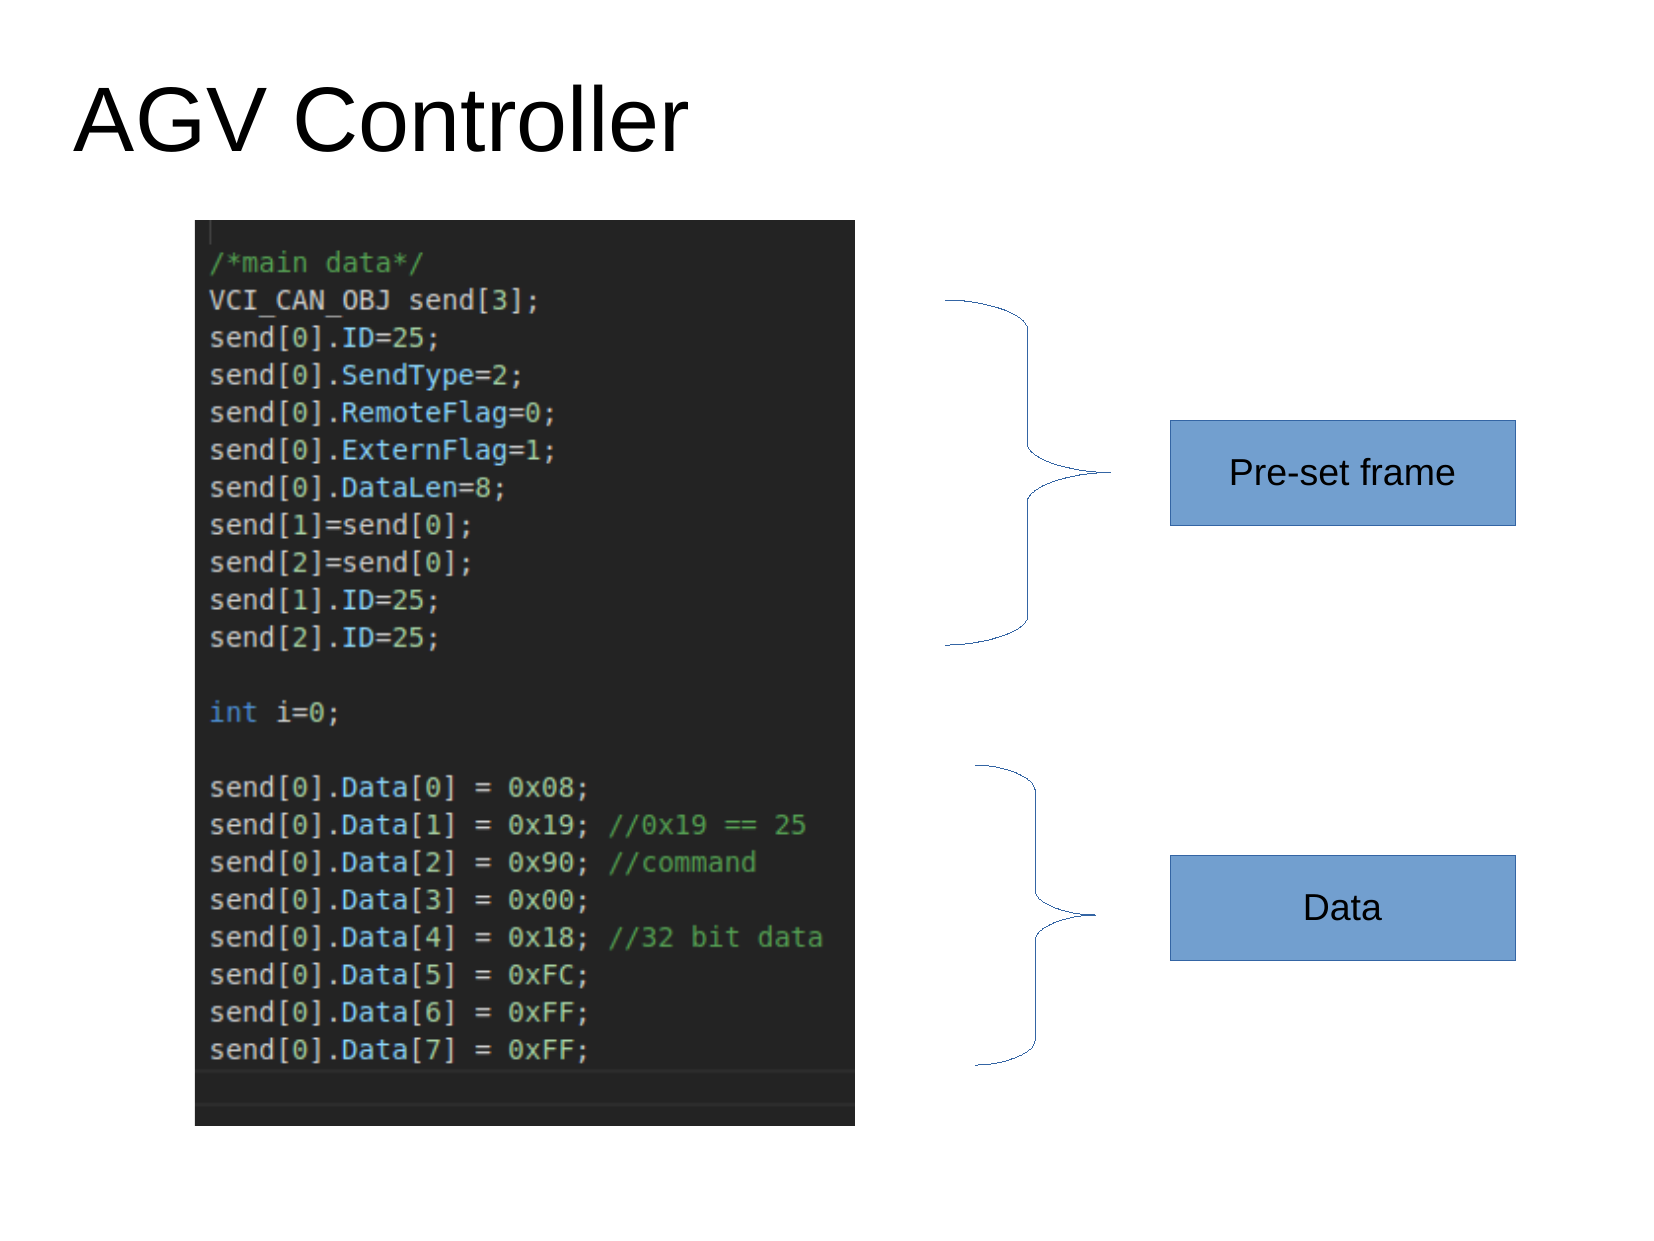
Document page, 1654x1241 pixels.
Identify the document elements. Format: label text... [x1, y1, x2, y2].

picture [194, 220, 856, 1126]
text_box Data [1170, 855, 1516, 961]
title AGV Controller [45, 60, 721, 163]
text_box Pre-set frame [1170, 420, 1516, 526]
